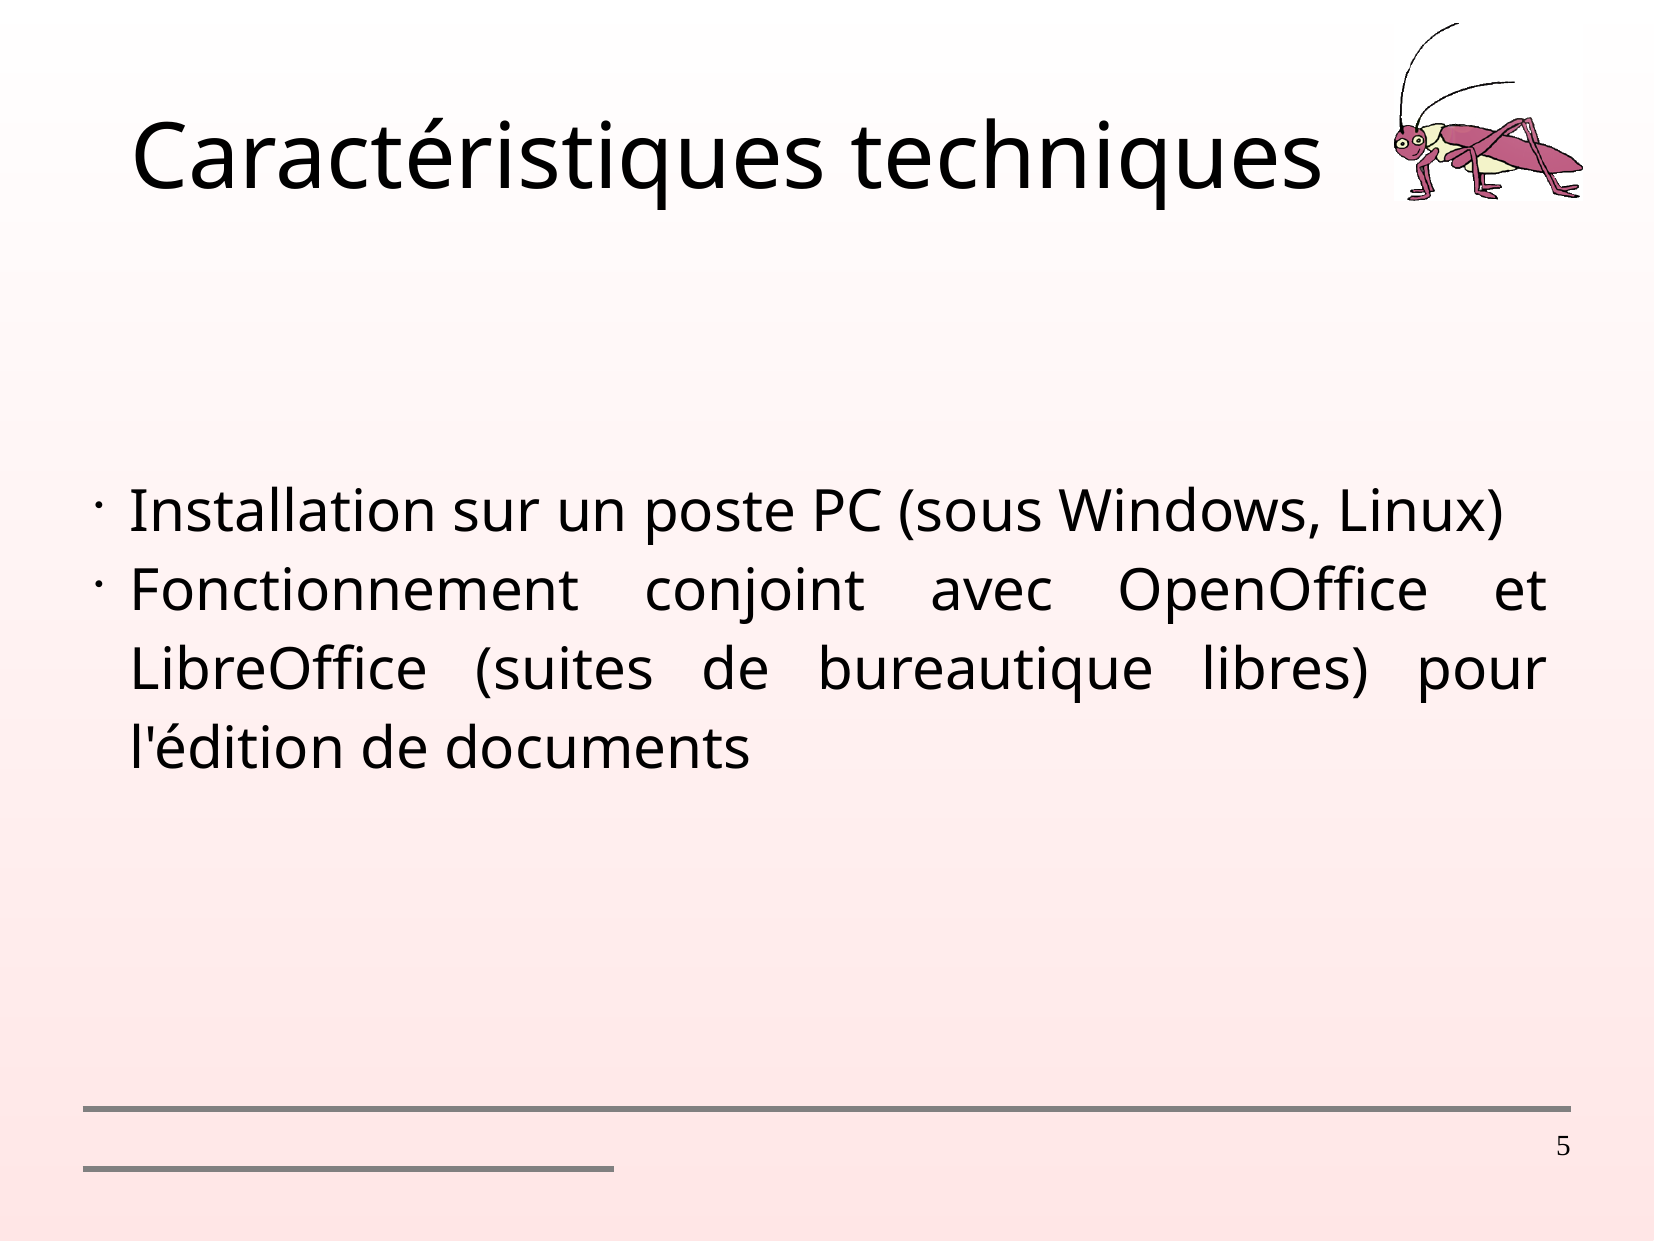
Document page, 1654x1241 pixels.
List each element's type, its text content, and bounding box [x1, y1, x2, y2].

picture [1394, 23, 1583, 201]
subtitle Installation sur un poste PC (sous Windows, Linux) Fonctionnement conjoint avec OpenOffice et LibreOffice (suites de bureautique libres) pour l'édition de documents [59, 297, 1548, 1116]
title Caractéristiques techniques [82, 49, 1571, 257]
